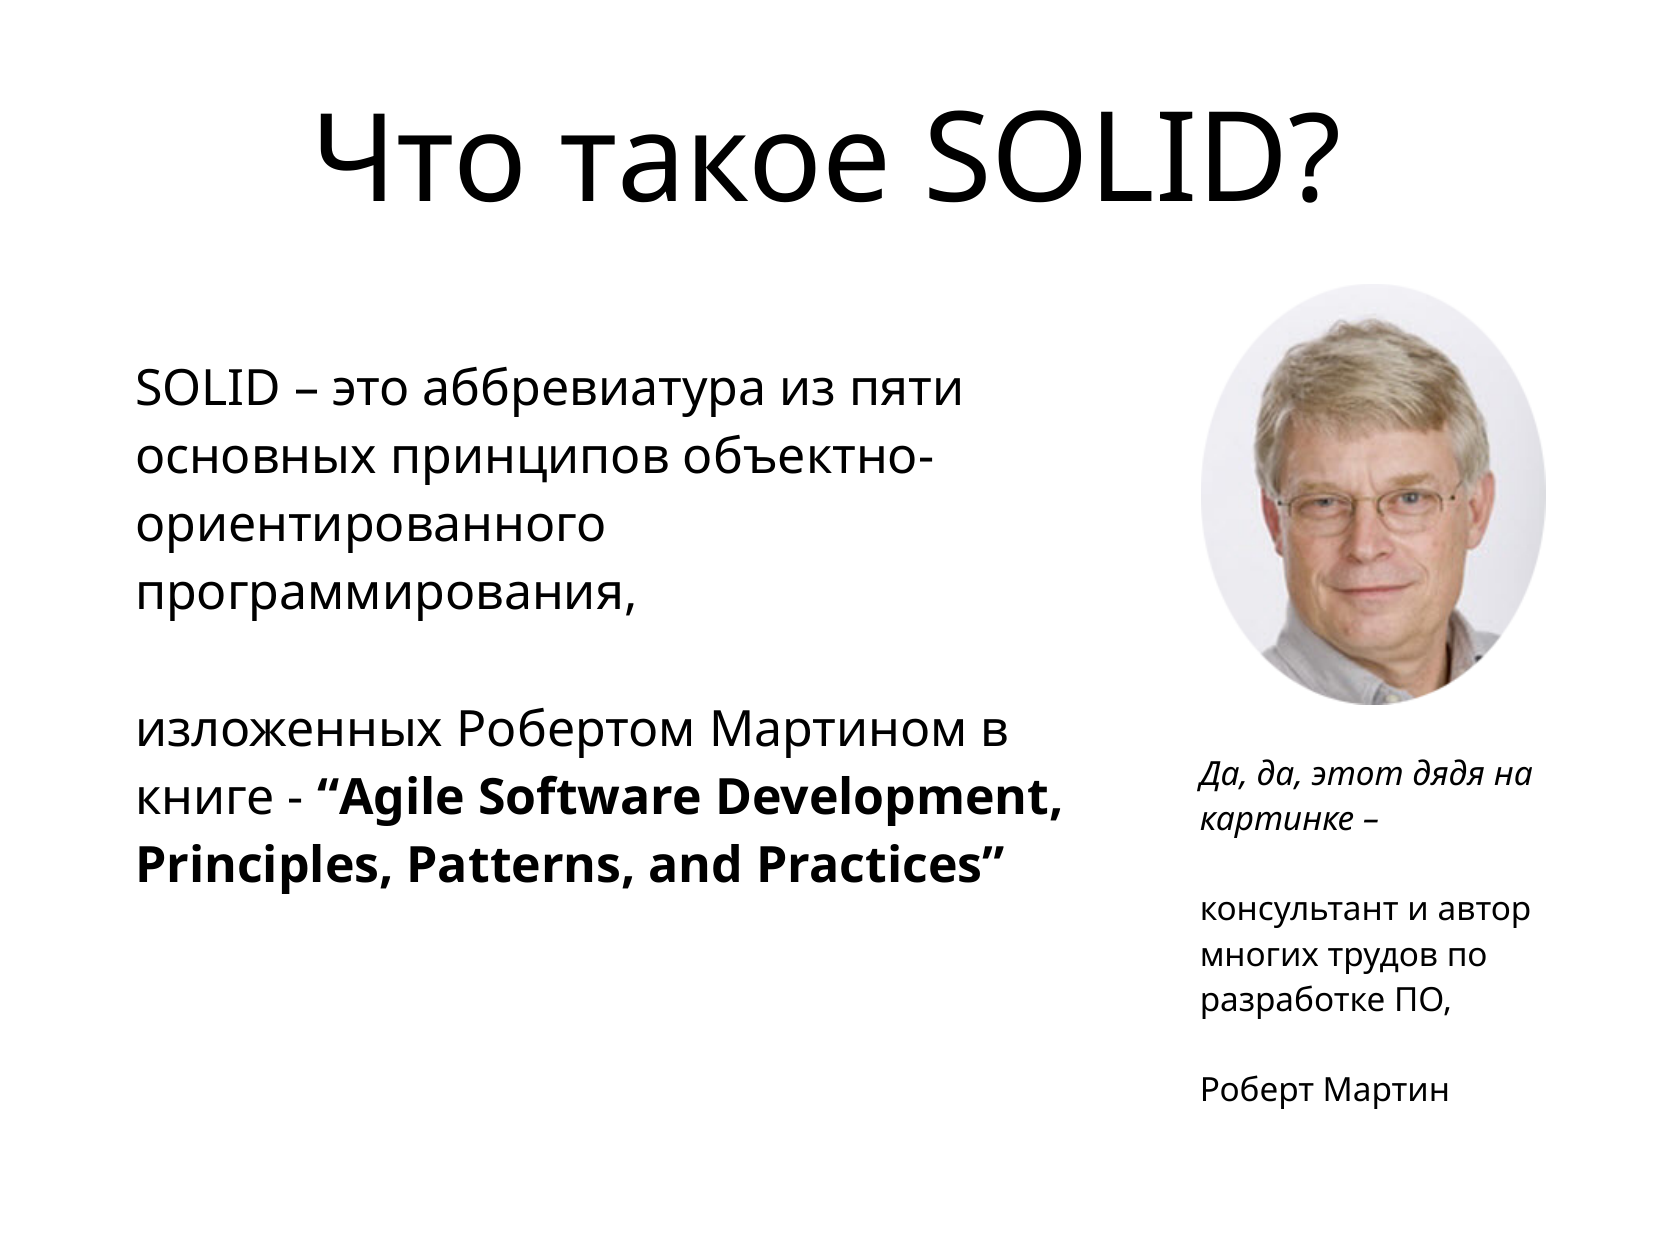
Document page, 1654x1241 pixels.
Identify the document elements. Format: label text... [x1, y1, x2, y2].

subtitle SOLID – это аббревиатура из пяти основных принципов объектно-ориентированного программирования, изложенных Робертом Мартином в книге - “Agile Software Development, Principles, Patterns, and Practices” [135, 300, 1081, 950]
text_box Да, да, этот дядя на картинке – консультант и автор многих трудов по разработке ПО, Роберт Мартин [1185, 742, 1576, 1111]
picture [1201, 284, 1546, 706]
title Что такое SOLID? [82, 49, 1571, 257]
